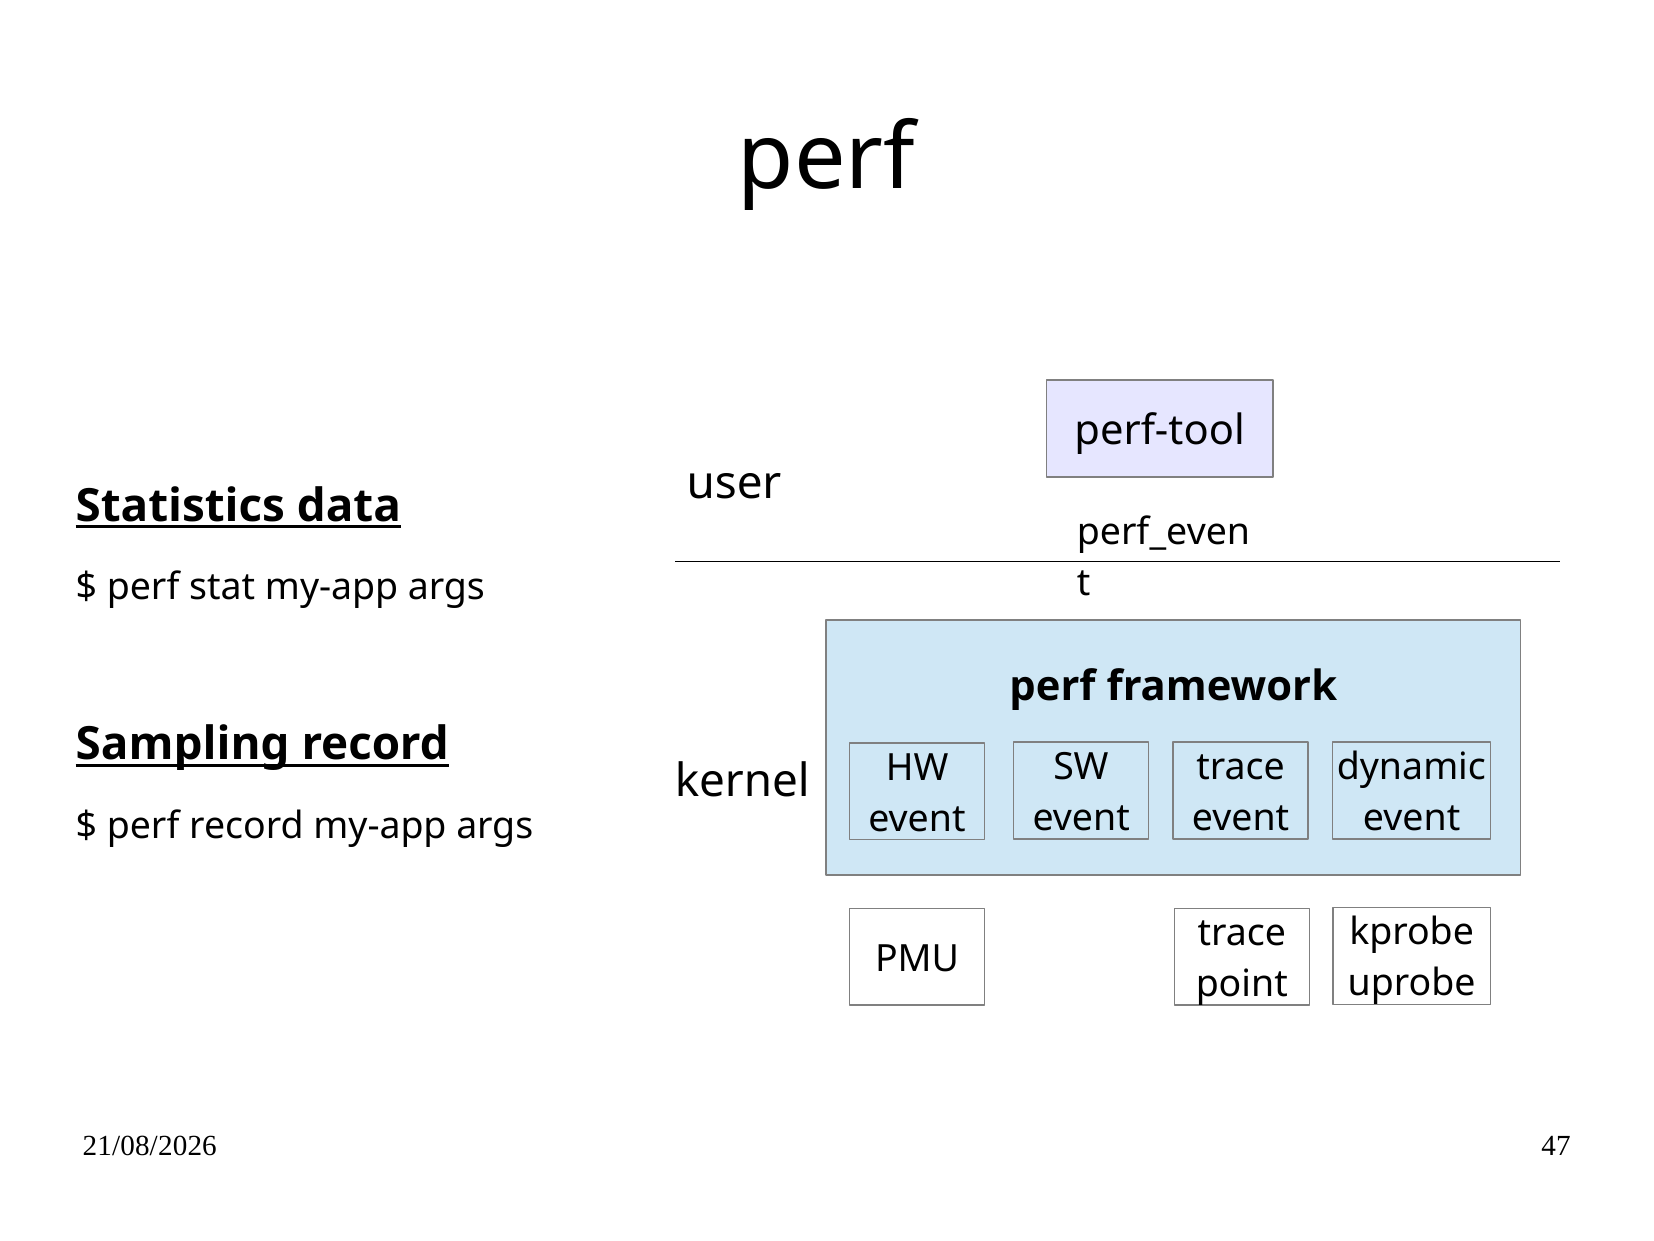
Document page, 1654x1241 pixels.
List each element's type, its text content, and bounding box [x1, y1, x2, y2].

text_box kernel [660, 739, 815, 810]
text_box Statistics data $ perf stat my-app args Sampling record $ perf record my-app args [60, 464, 556, 826]
text_box perf framework [826, 620, 1521, 876]
text_box user [671, 441, 786, 513]
text_box HW event [849, 742, 985, 840]
text_box dynamic event [1332, 742, 1491, 839]
text_box SW event [1013, 742, 1149, 839]
text_box perf_event [1062, 497, 1270, 558]
text_box trace event [1173, 742, 1309, 839]
text_box PMU [849, 908, 985, 1006]
title perf [82, 49, 1571, 257]
text_box trace point [1174, 908, 1310, 1006]
text_box perf-tool [1046, 380, 1273, 477]
text_box kprobe uprobe [1332, 907, 1491, 1005]
